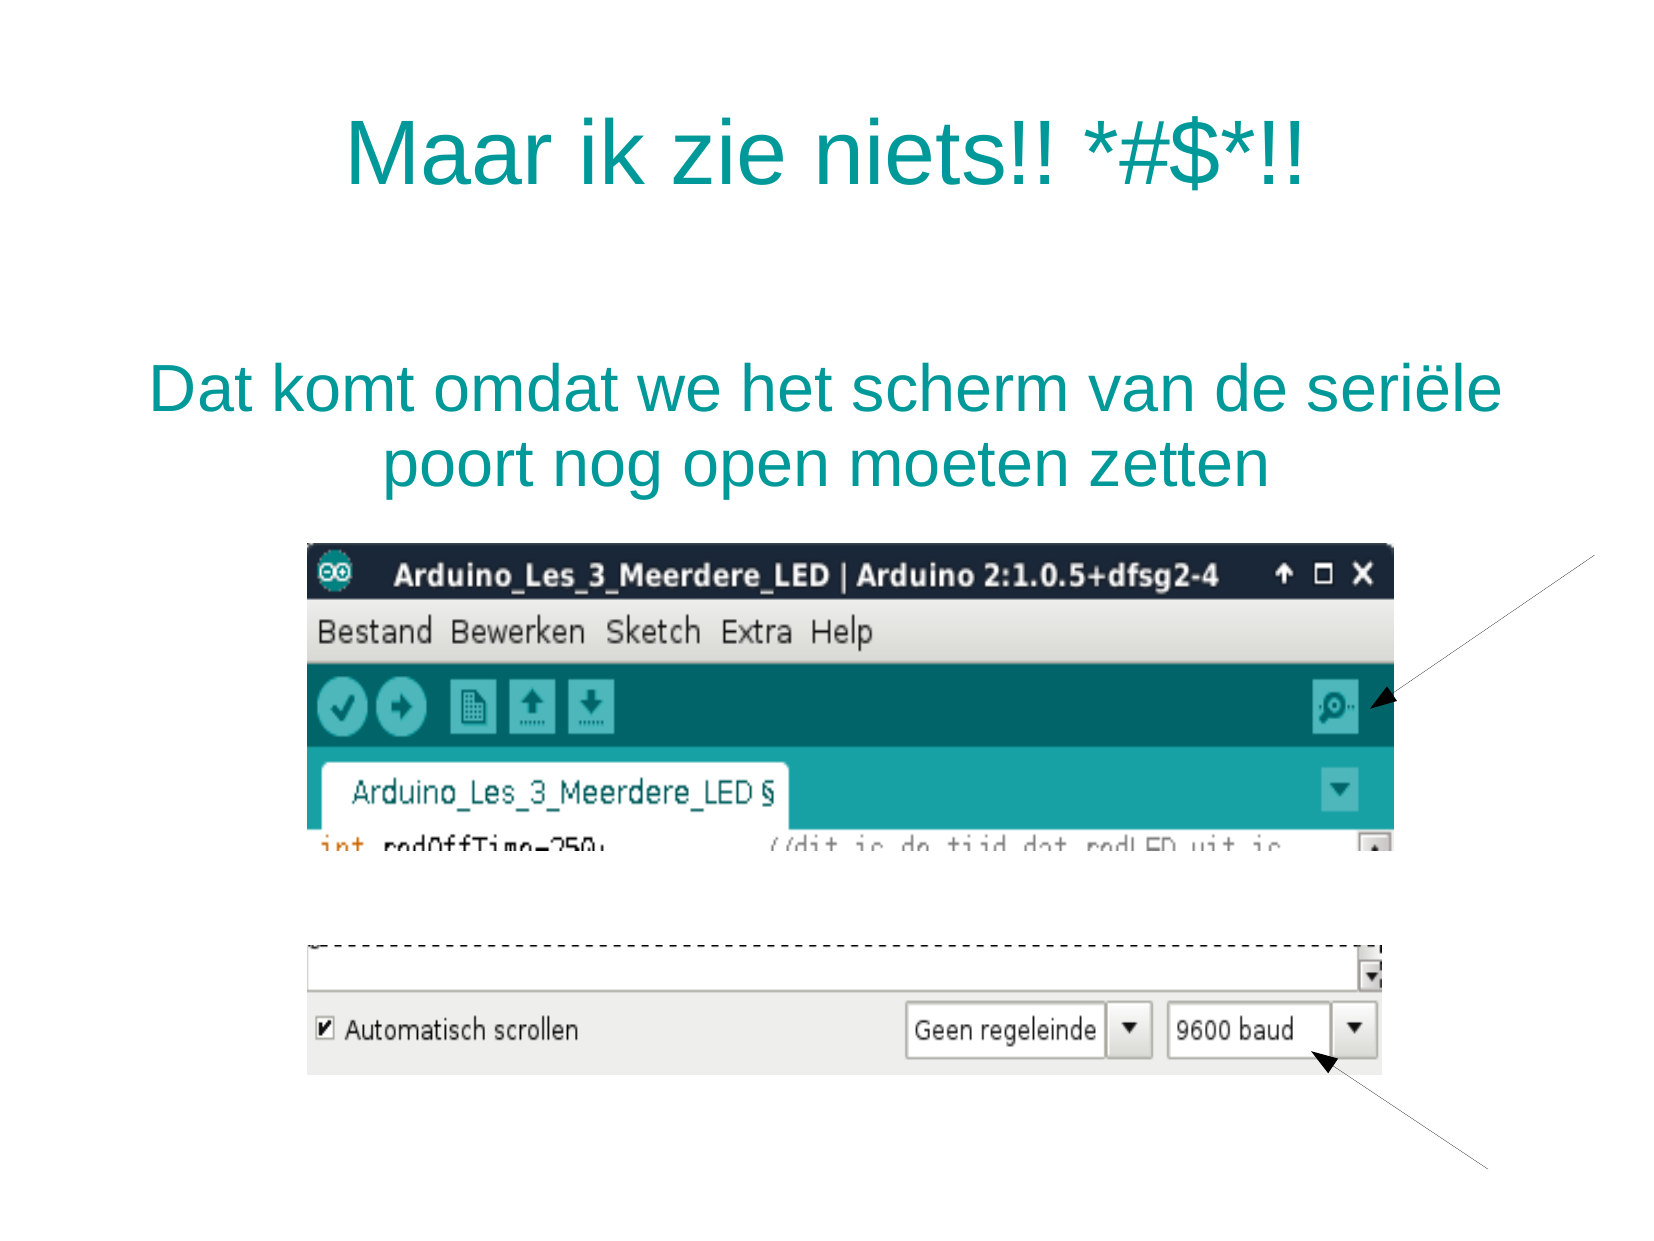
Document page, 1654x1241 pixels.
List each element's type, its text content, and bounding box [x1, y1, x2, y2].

subtitle Dat komt omdat we het scherm van de seriële poort nog open moeten zetten [82, 290, 1571, 1010]
picture [307, 945, 1382, 1075]
picture [307, 543, 1394, 851]
title Maar ik zie niets!! *#$*!! [82, 49, 1571, 257]
